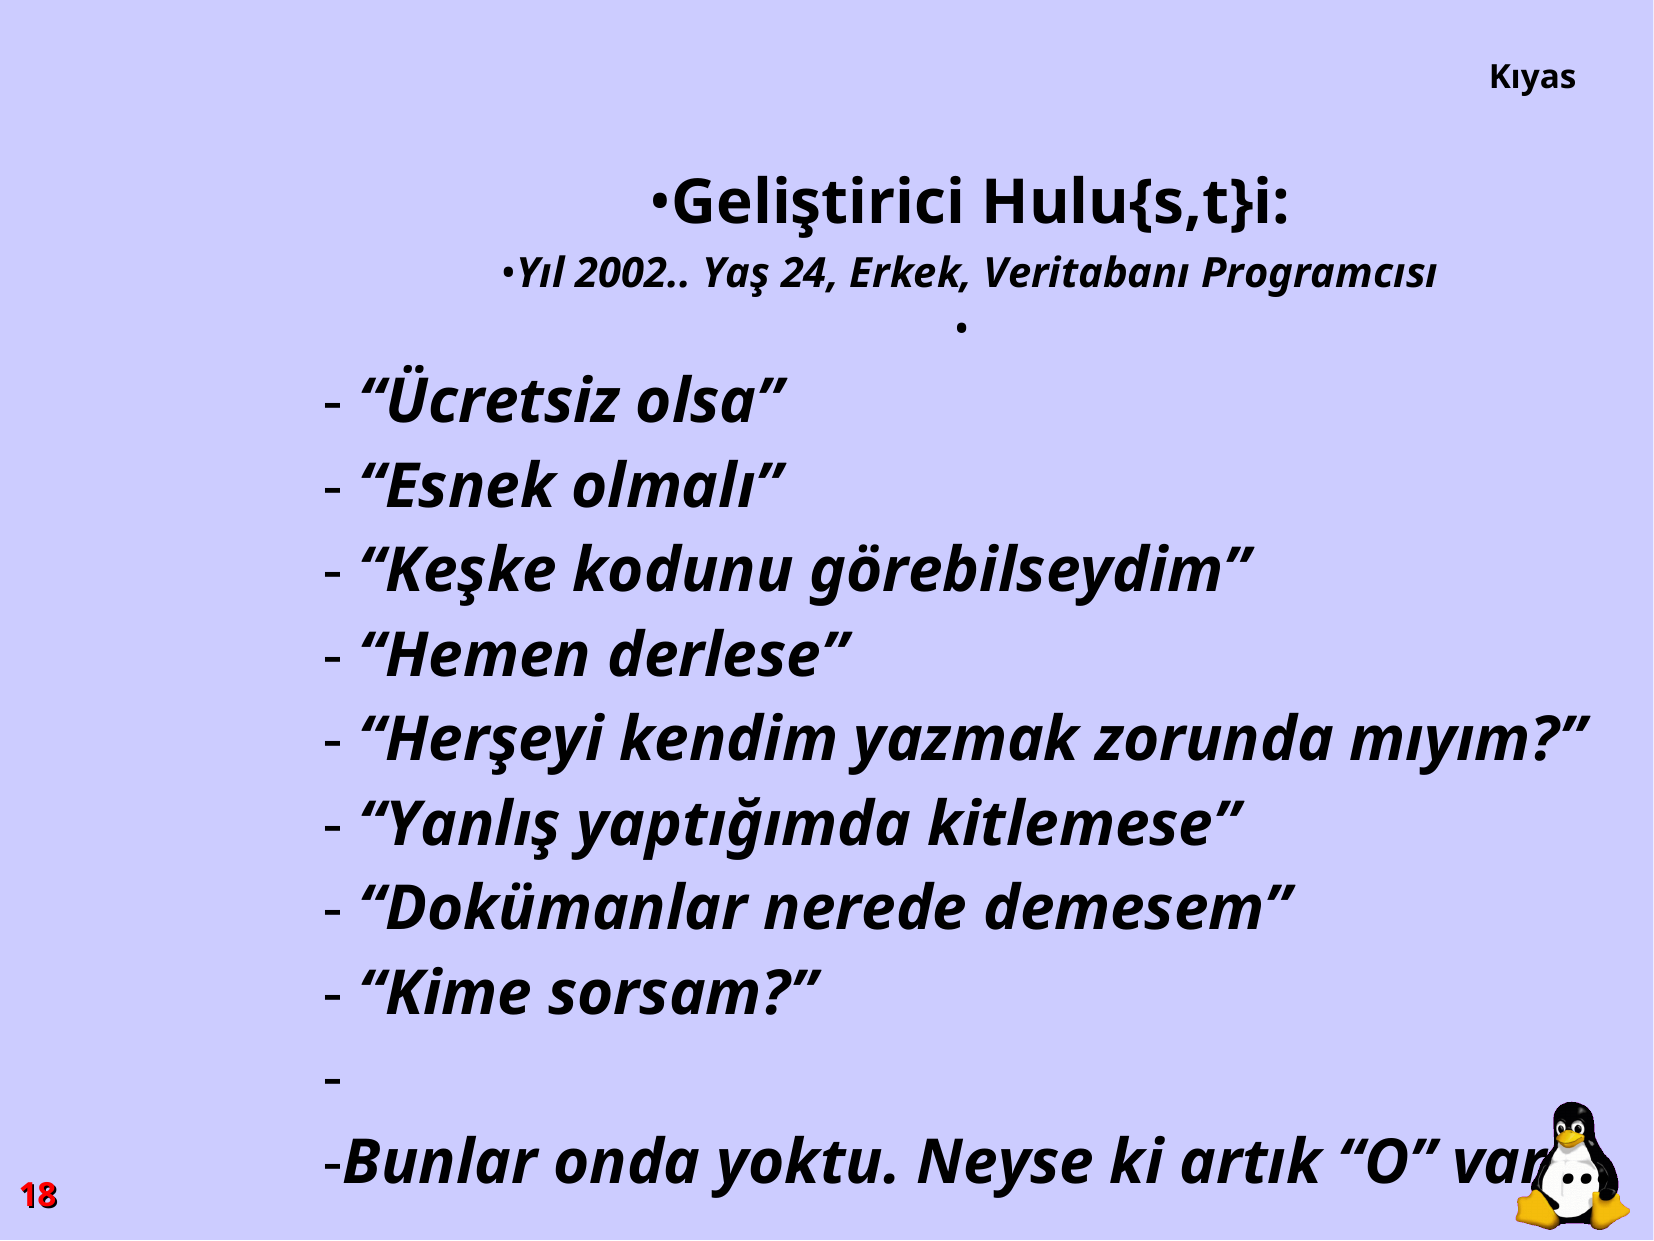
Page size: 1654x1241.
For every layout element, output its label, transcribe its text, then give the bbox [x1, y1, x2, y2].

picture [1504, 1086, 1654, 1241]
text_box Geliştirici Hulu{s,t}i: Yıl 2002.. Yaş 24, Erkek, Veritabanı Programcısı “Ücretsiz olsa” “Esnek olmalı” “Keşke kodunu görebilseydim” “Hemen derlese” “Herşeyi kendim yazmak zorunda mıyım?” “Yanlış yaptığımda kitlemese” “Dokümanlar nerede demesem” “Kime sorsam?” Bunlar onda yoktu. Neyse ki artık “O” var ... [307, 150, 1632, 1210]
text_box Kıyas [1473, 45, 1592, 106]
